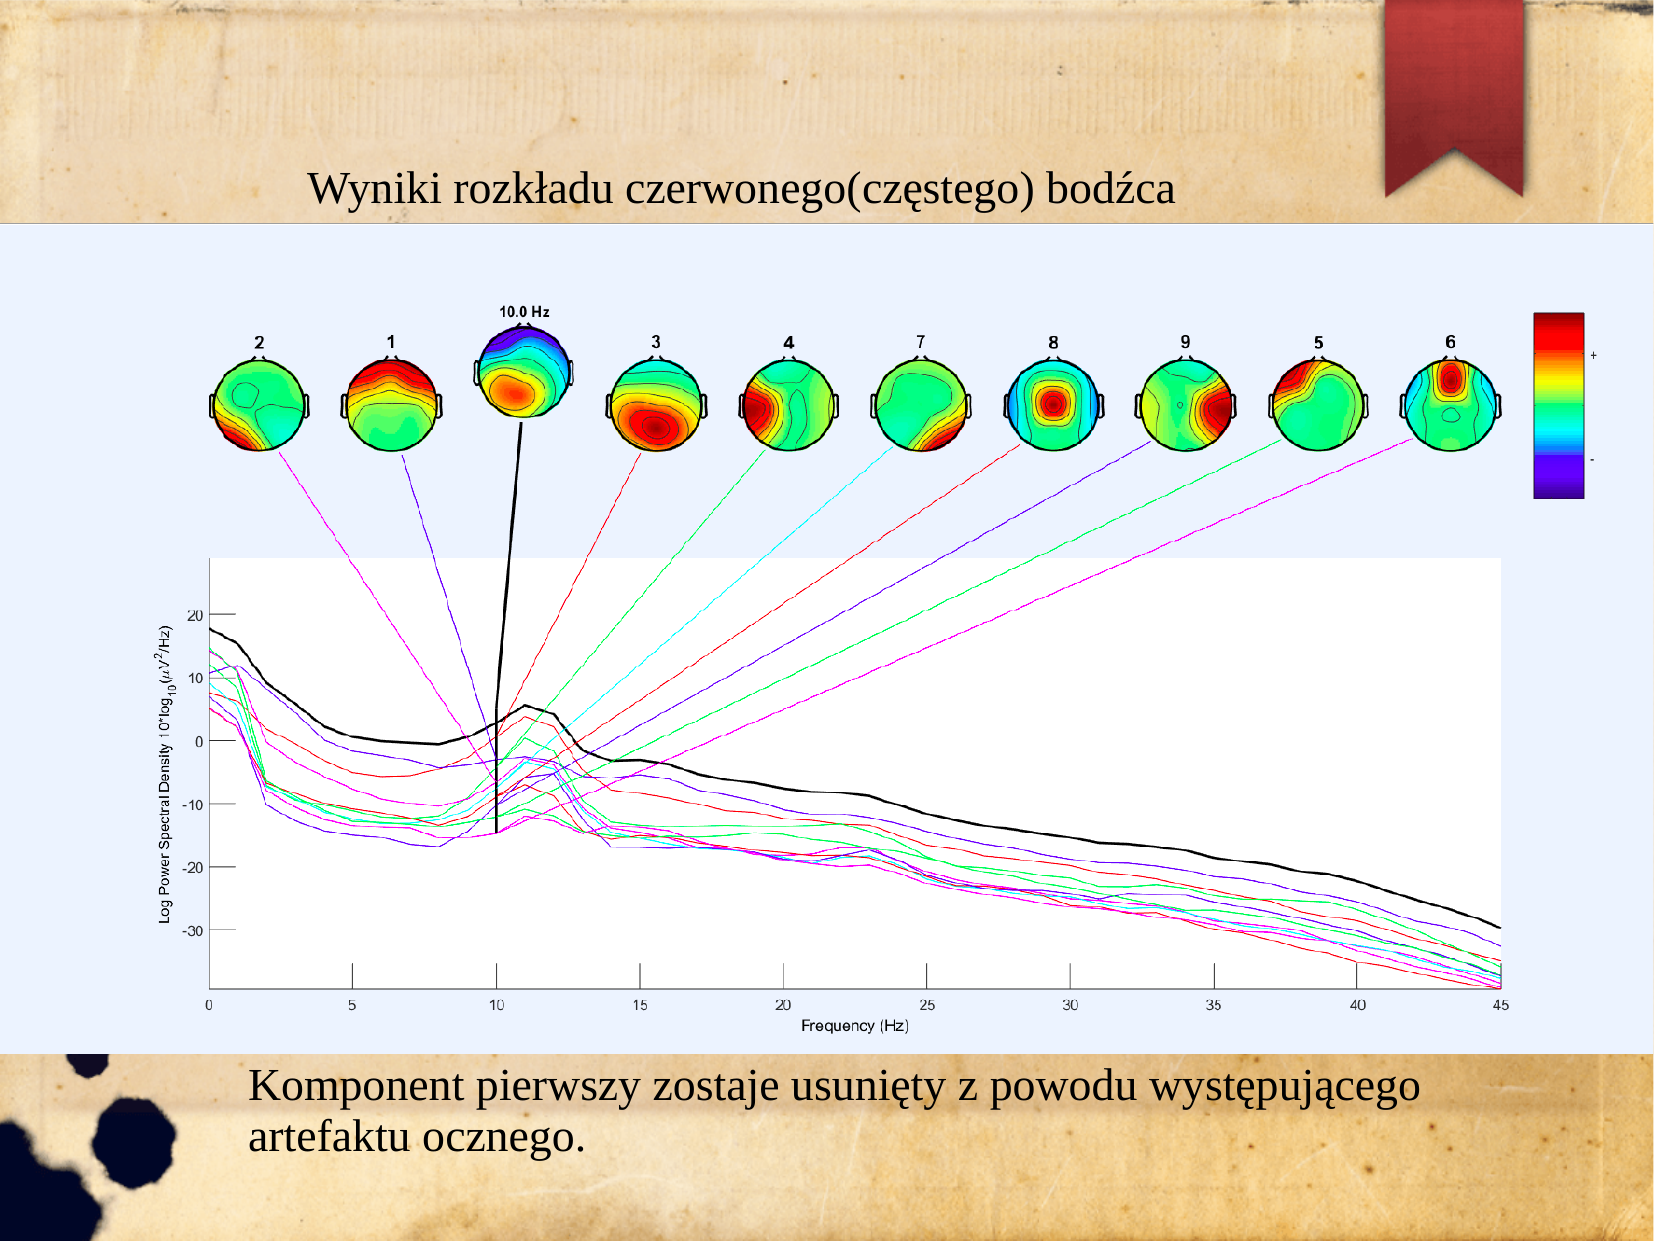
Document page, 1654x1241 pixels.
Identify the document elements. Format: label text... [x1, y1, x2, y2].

title Komponent pierwszy zostaje usunięty z powodu występującego artefaktu ocznego. [248, 1009, 1477, 1213]
picture [0, 0, 1654, 1241]
title Wyniki rozkładu czerwonego(częstego) bodźca [307, 118, 1229, 259]
